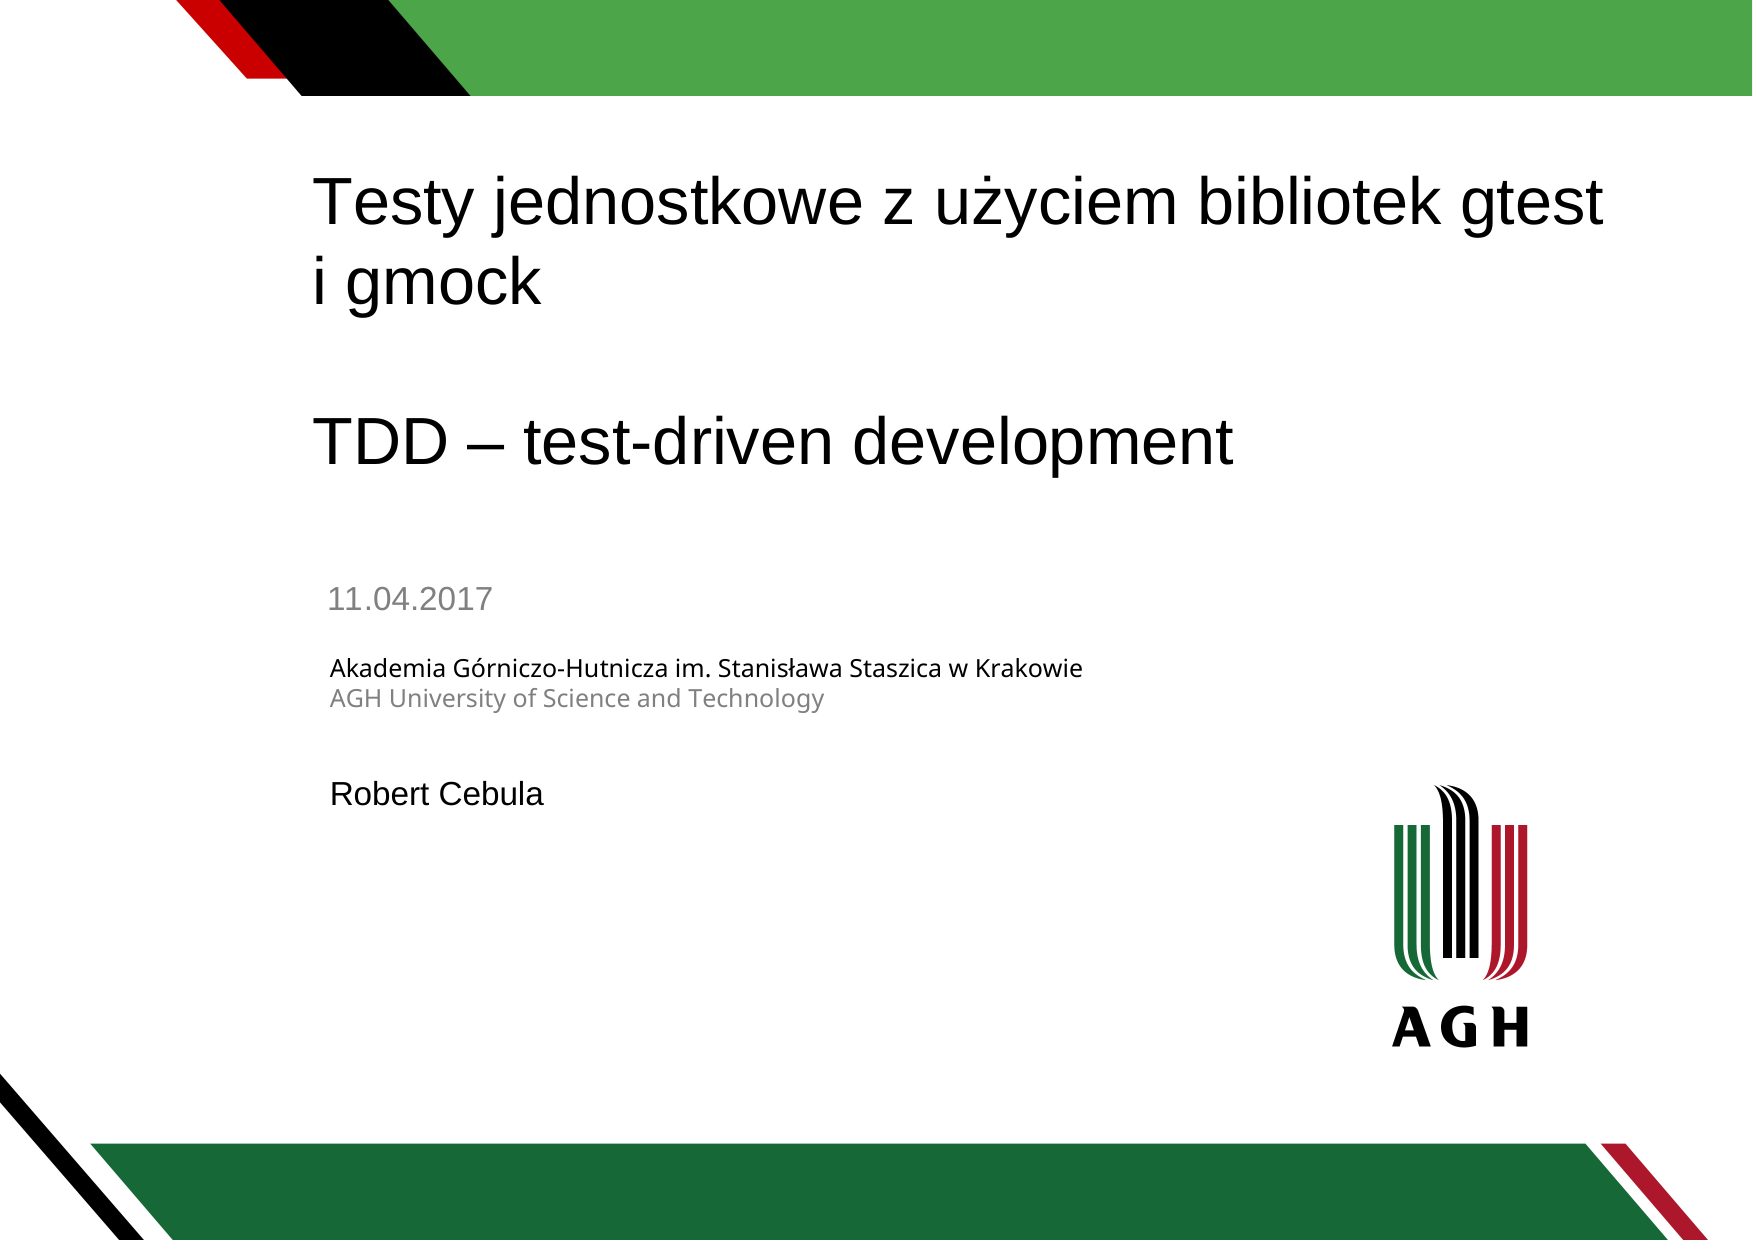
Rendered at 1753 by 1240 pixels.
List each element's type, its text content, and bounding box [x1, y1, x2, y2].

picture [0, 0, 1753, 1240]
text_box Robert Cebula [315, 765, 811, 900]
text_box Akademia Górniczo-Hutnicza im. Stanisława Staszica w Krakowie AGH University of Science and Technology [322, 644, 1336, 721]
text_box Testy jednostkowe z użyciem bibliotek gtest i gmock TDD – test-driven development [304, 149, 1620, 486]
text_box 11.04.2017 [319, 569, 502, 626]
